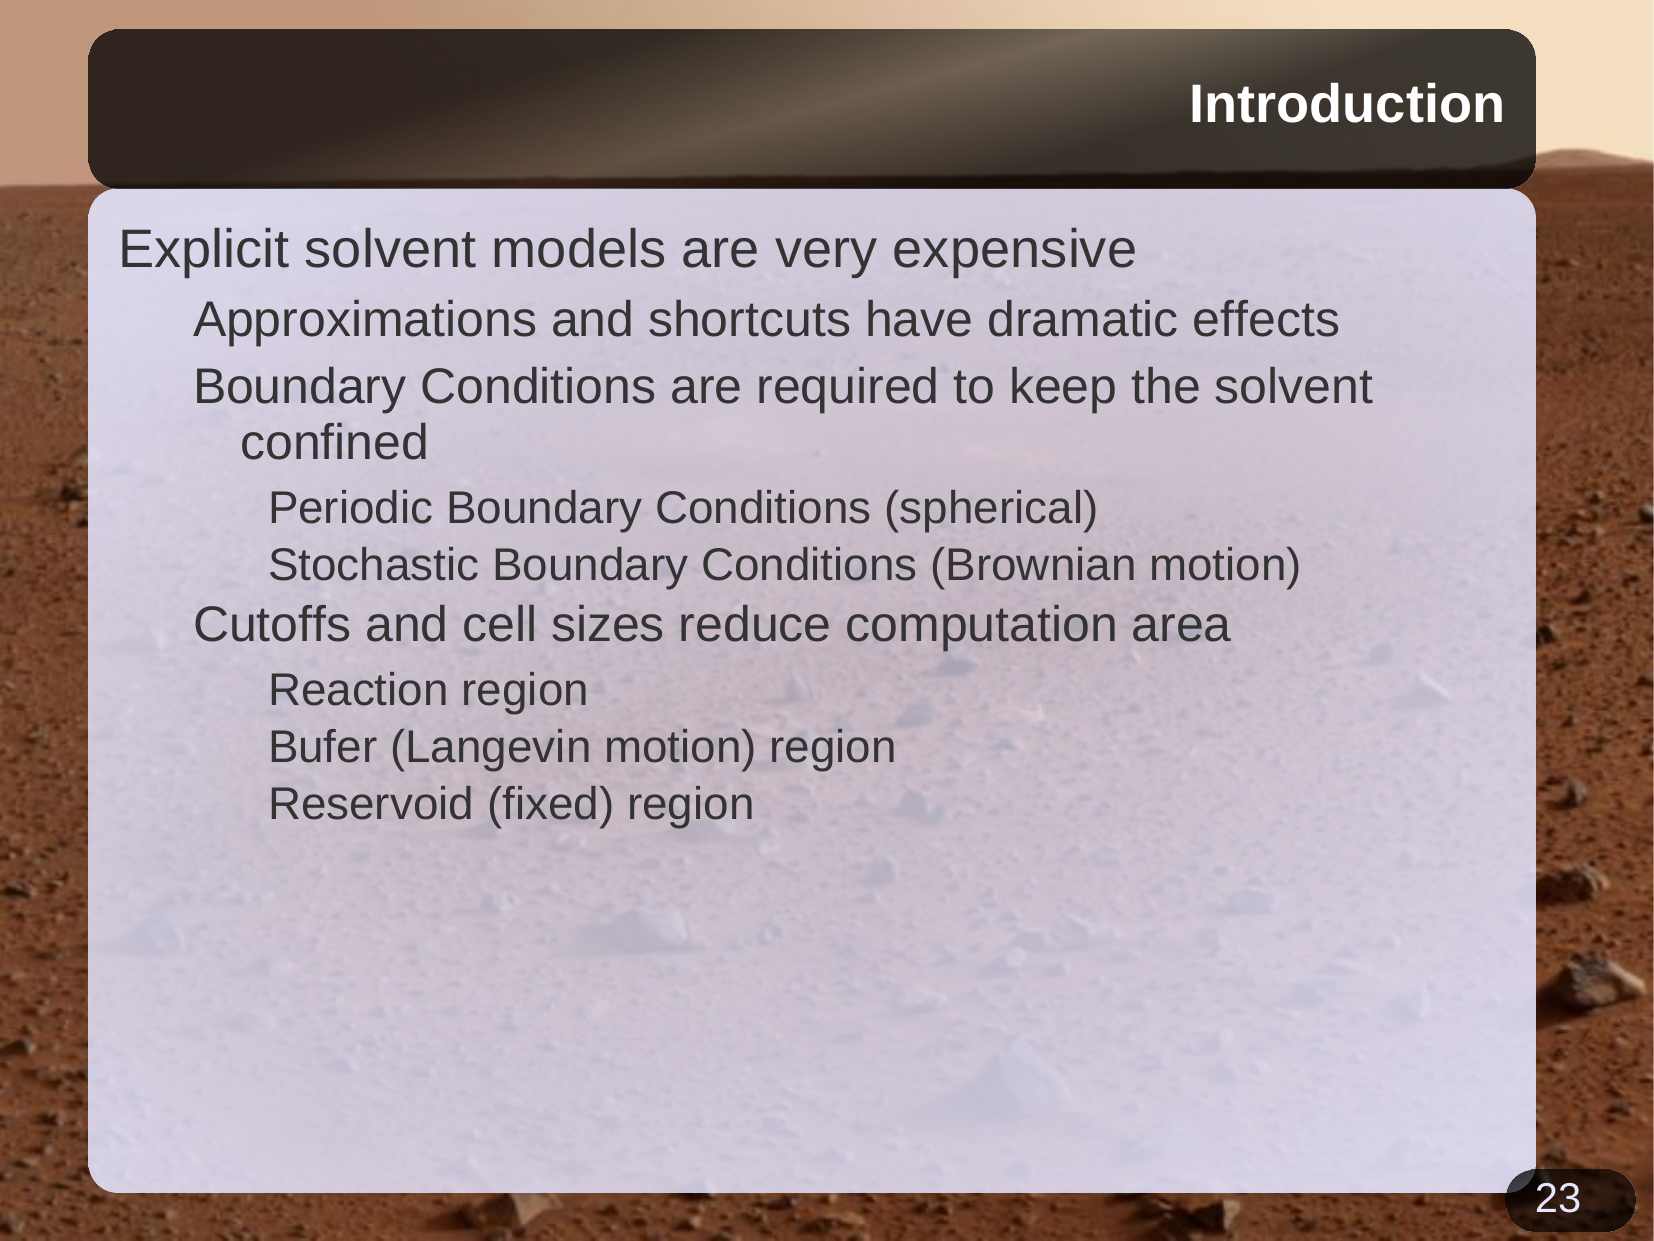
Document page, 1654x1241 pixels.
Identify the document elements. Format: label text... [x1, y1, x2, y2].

title Introduction [118, 59, 1506, 148]
list Explicit solvent models are very expensive Approximations and shortcuts have dramatic effects Boundary Conditions are required to keep the solvent confined Periodic Boundary Conditions (spherical) Stochastic Boundary Conditions (Brownian motion) Cutoffs and cell sizes reduce computation area Reaction region Bufer (Langevin motion) region Reservoid (fixed) region [118, 218, 1477, 1164]
picture [0, 0, 1654, 1241]
